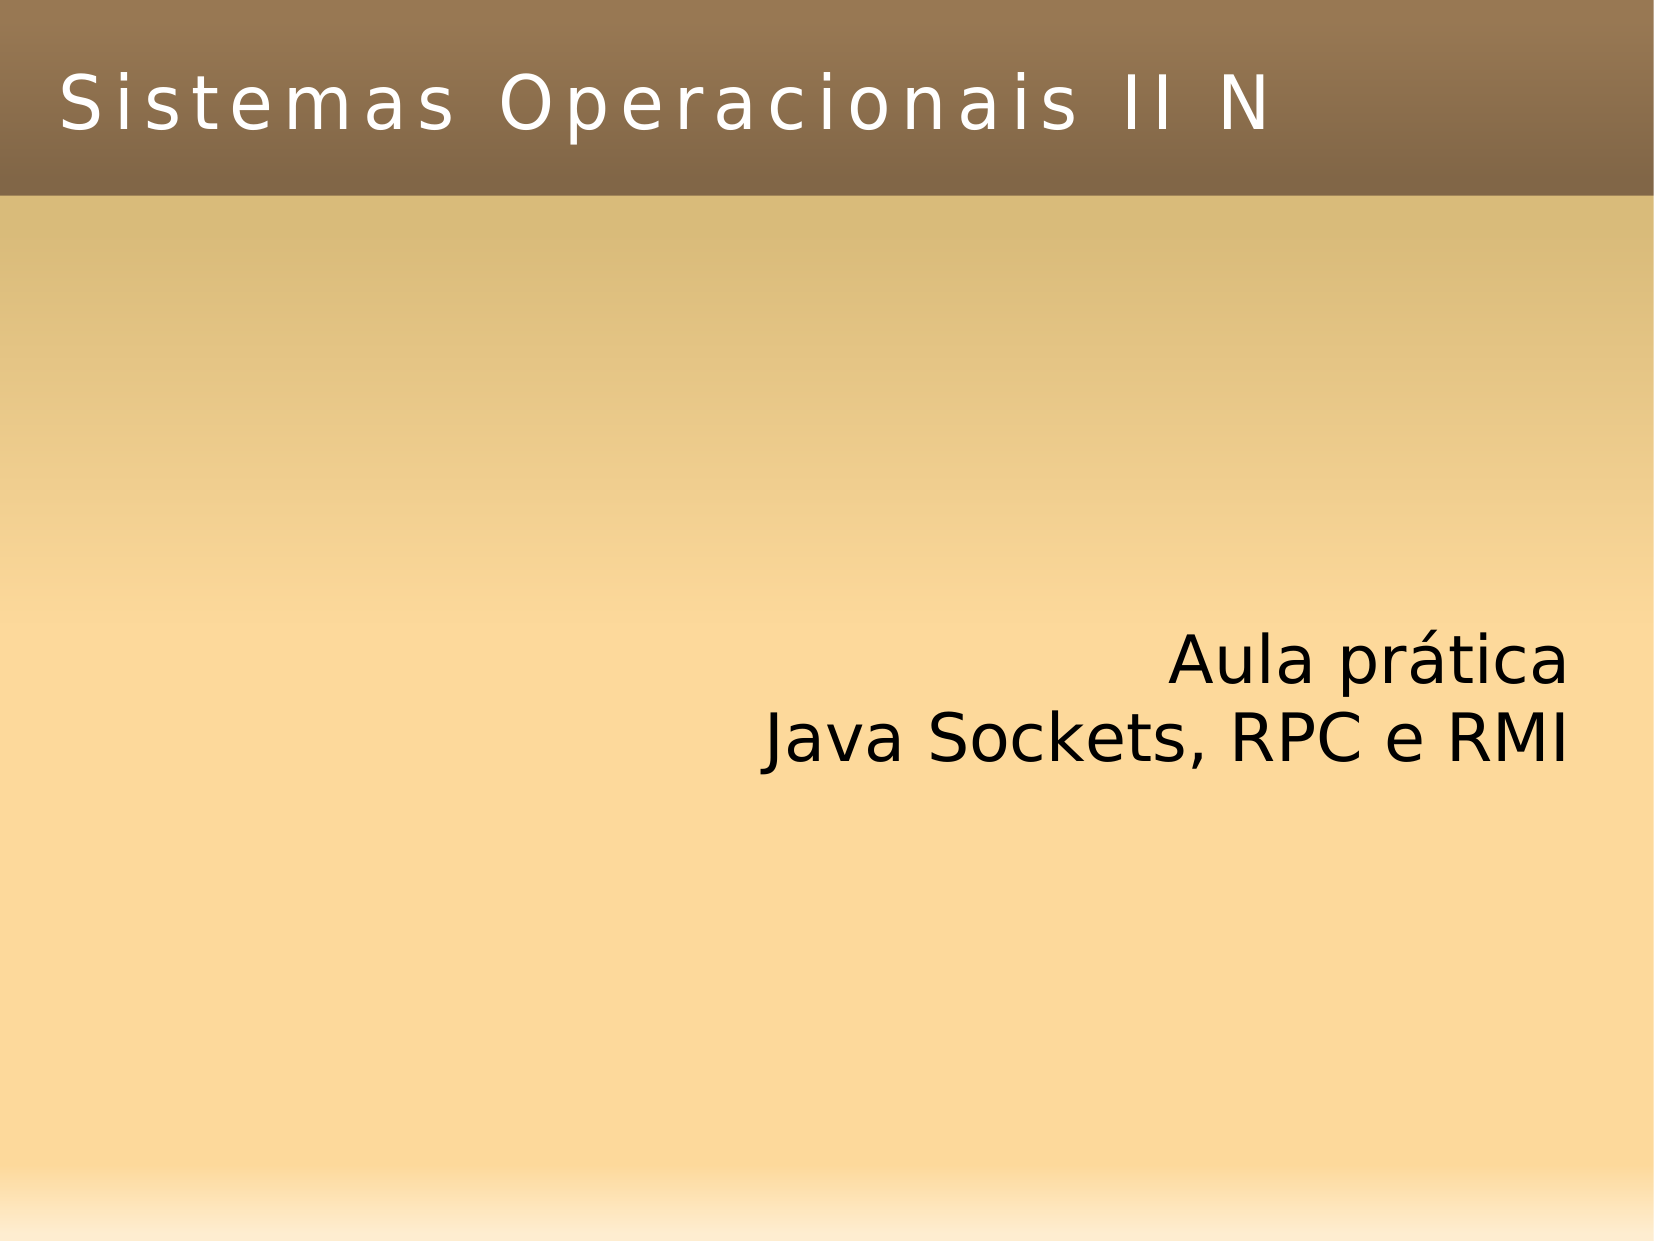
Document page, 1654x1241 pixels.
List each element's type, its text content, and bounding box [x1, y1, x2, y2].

subtitle Aula prática Java Sockets, RPC e RMI [82, 297, 1571, 1102]
title Sistemas Operacionais II N [59, 36, 1595, 171]
picture [0, 0, 1654, 1241]
